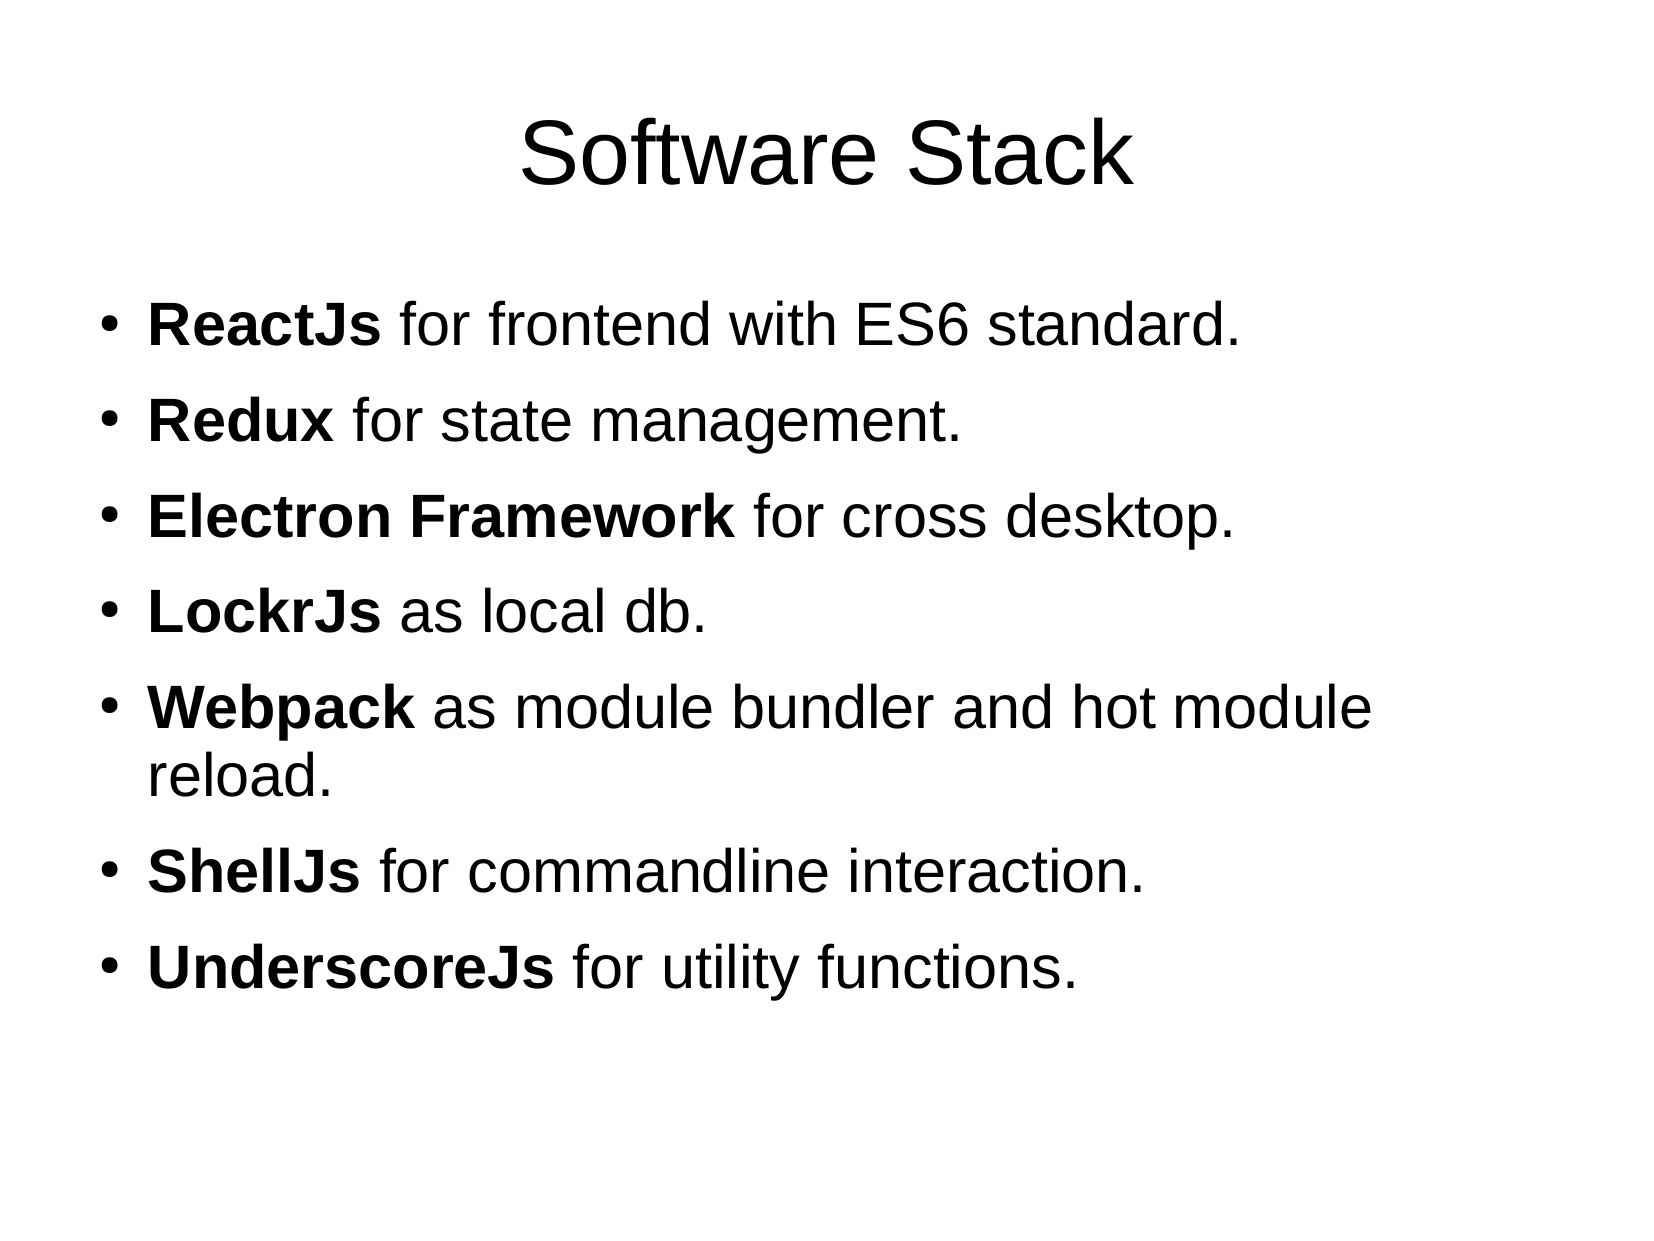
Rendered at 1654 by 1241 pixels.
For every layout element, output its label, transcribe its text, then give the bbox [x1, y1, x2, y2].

list ReactJs for frontend with ES6 standard. Redux for state management. Electron Framework for cross desktop. LockrJs as local db. Webpack as module bundler and hot module reload. ShellJs for commandline interaction. UnderscoreJs for utility functions. [82, 290, 1571, 1010]
title Software Stack [82, 49, 1571, 257]
